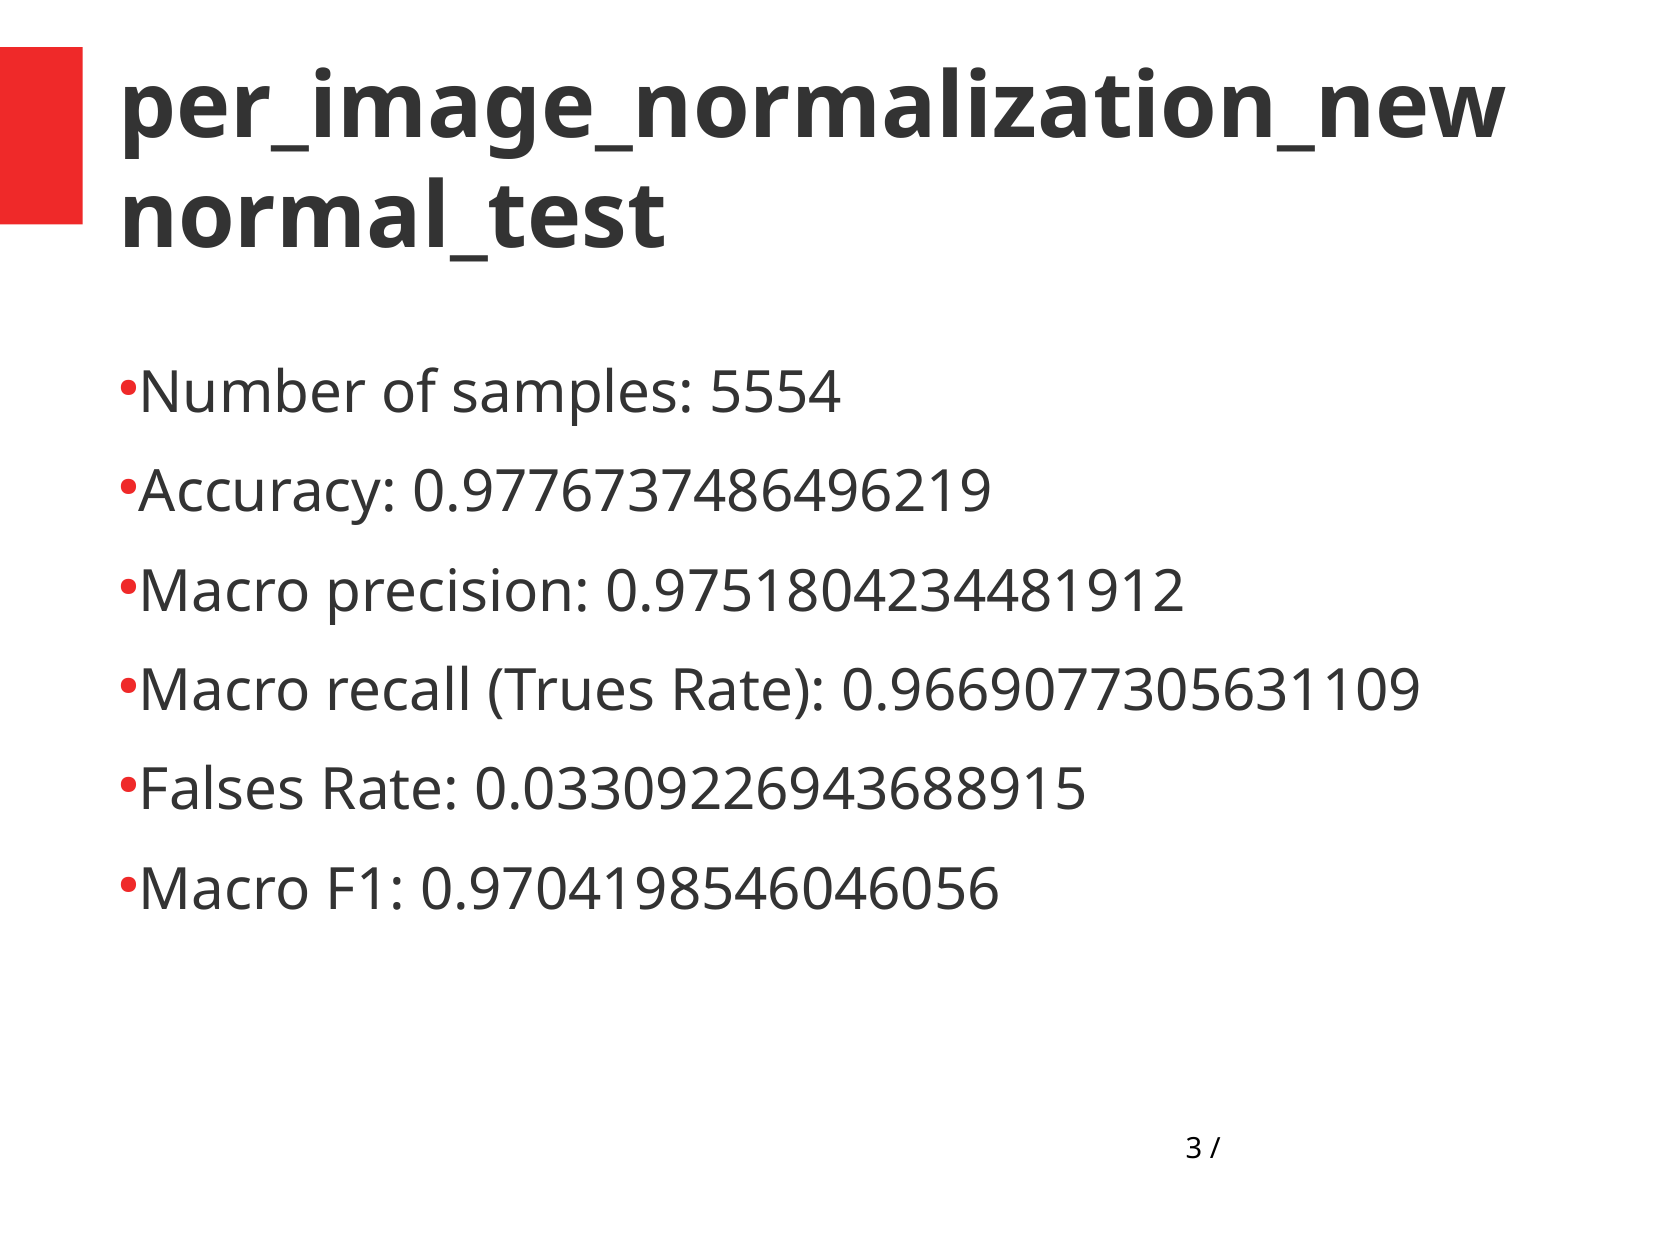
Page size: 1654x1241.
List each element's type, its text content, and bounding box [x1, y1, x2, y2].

text_box / [1185, 1129, 1571, 1216]
list Number of samples: 5554 Accuracy: 0.9776737486496219 Macro precision: 0.9751804234481912 Macro recall (Trues Rate): 0.9669077305631109 Falses Rate: 0.03309226943688915 Macro F1: 0.9704198546046056 [118, 354, 1536, 1074]
title per_image_normalization_new normal_test [118, 45, 1571, 260]
